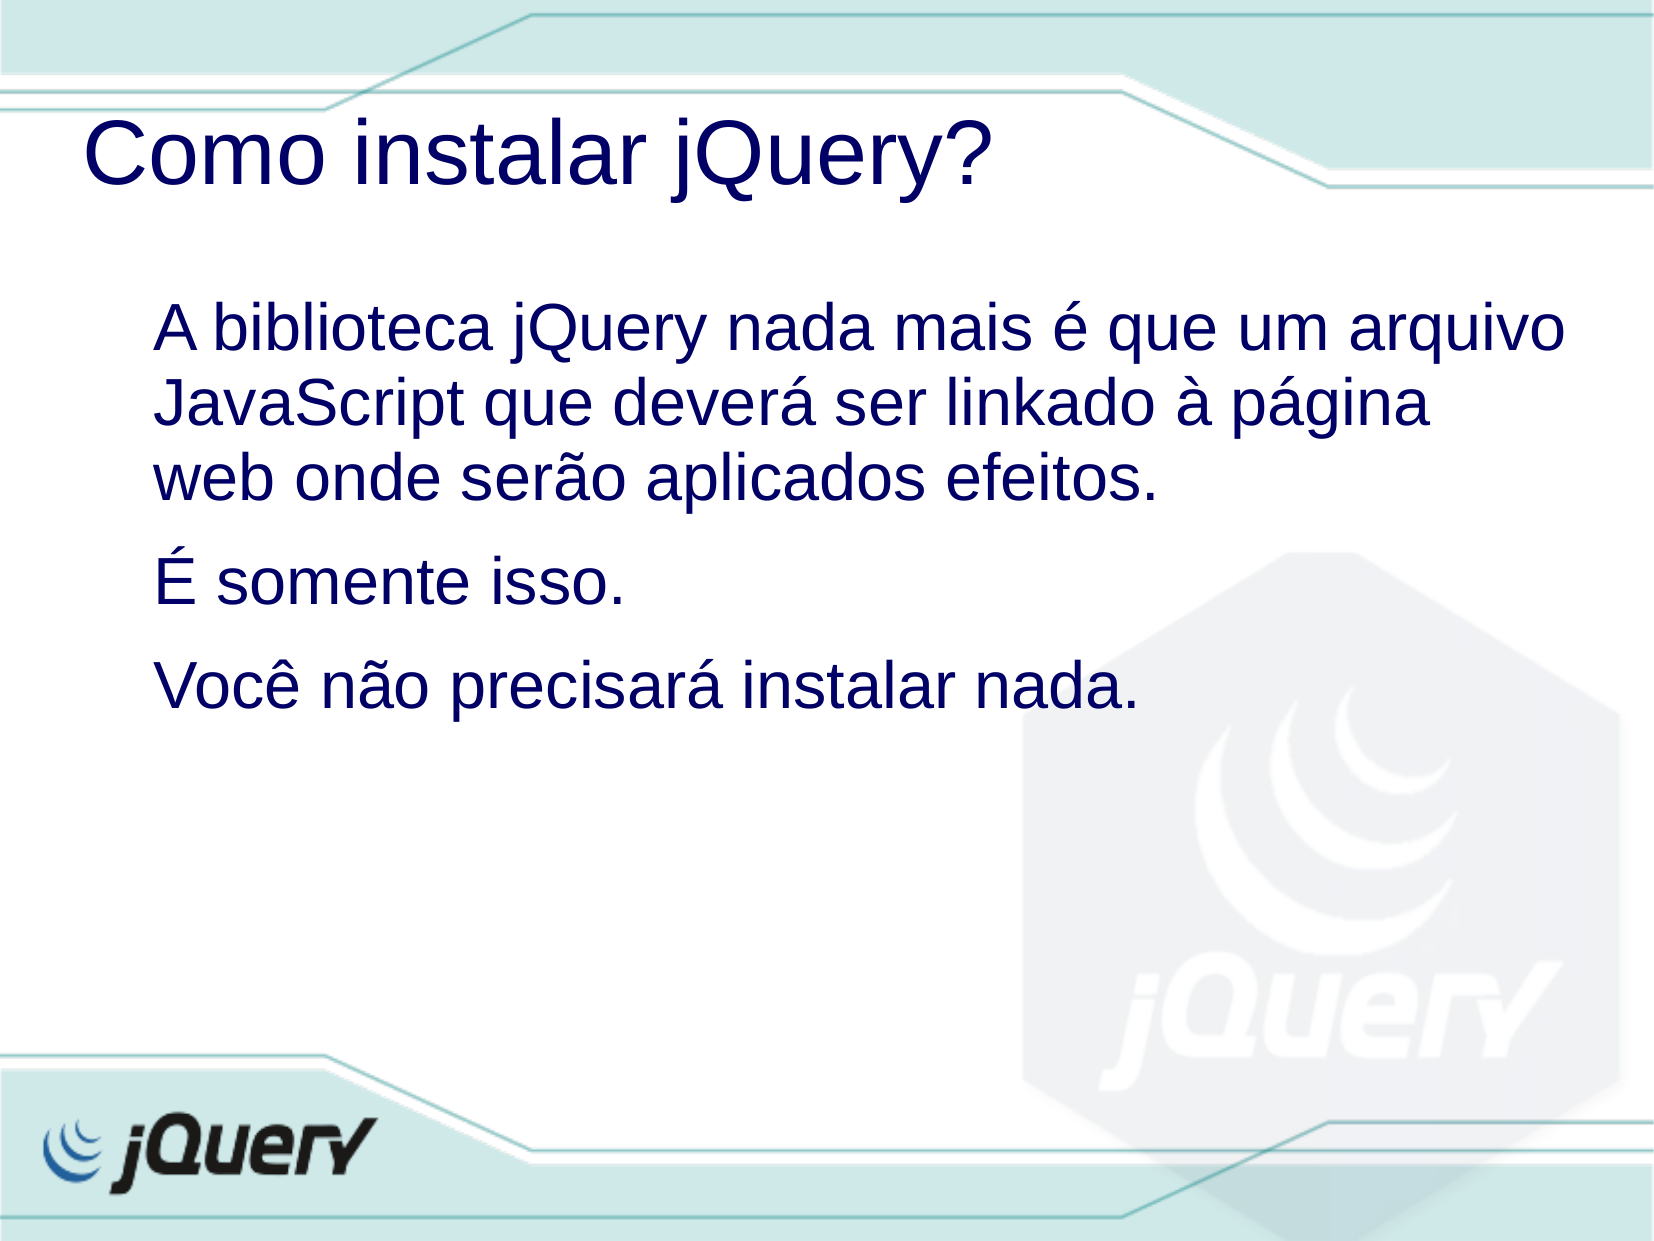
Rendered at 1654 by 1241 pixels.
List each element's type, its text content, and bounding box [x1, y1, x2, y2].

list A biblioteca jQuery nada mais é que um arquivo JavaScript que deverá ser linkado à página web onde serão aplicados efeitos. É somente isso. Você não precisará instalar nada. [82, 290, 1571, 1010]
title Como instalar jQuery? [82, 49, 1571, 257]
picture [0, 0, 1654, 1241]
